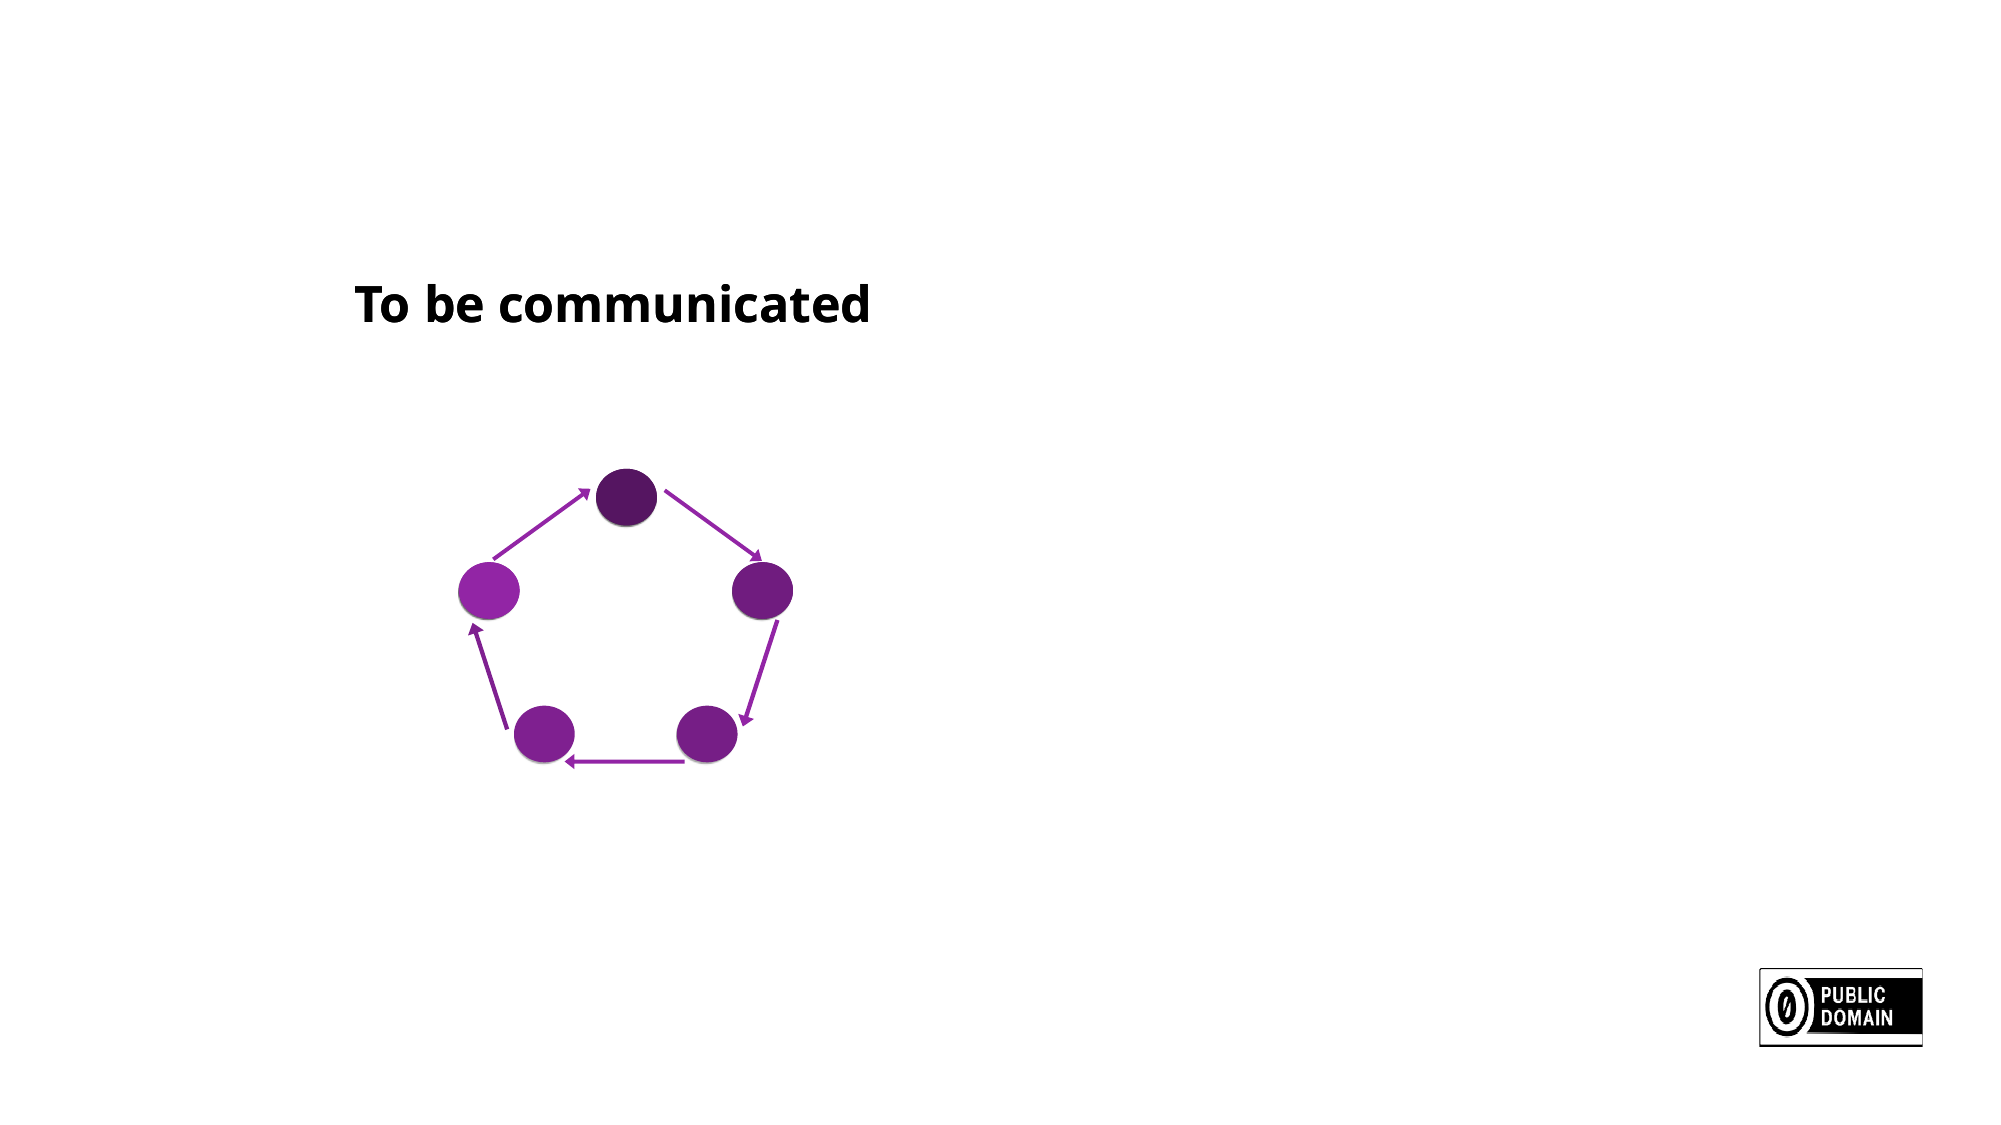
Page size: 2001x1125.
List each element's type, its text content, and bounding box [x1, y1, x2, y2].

text_box [663, 463, 793, 619]
text_box [564, 753, 685, 800]
text_box [458, 562, 520, 619]
text_box [473, 461, 591, 561]
text_box [1759, 969, 1923, 1047]
text_box [514, 705, 575, 763]
text_box To be communicated [135, 252, 1092, 365]
text_box [676, 705, 738, 763]
text_box [433, 622, 510, 740]
text_box [596, 468, 657, 526]
text_box [738, 619, 816, 737]
